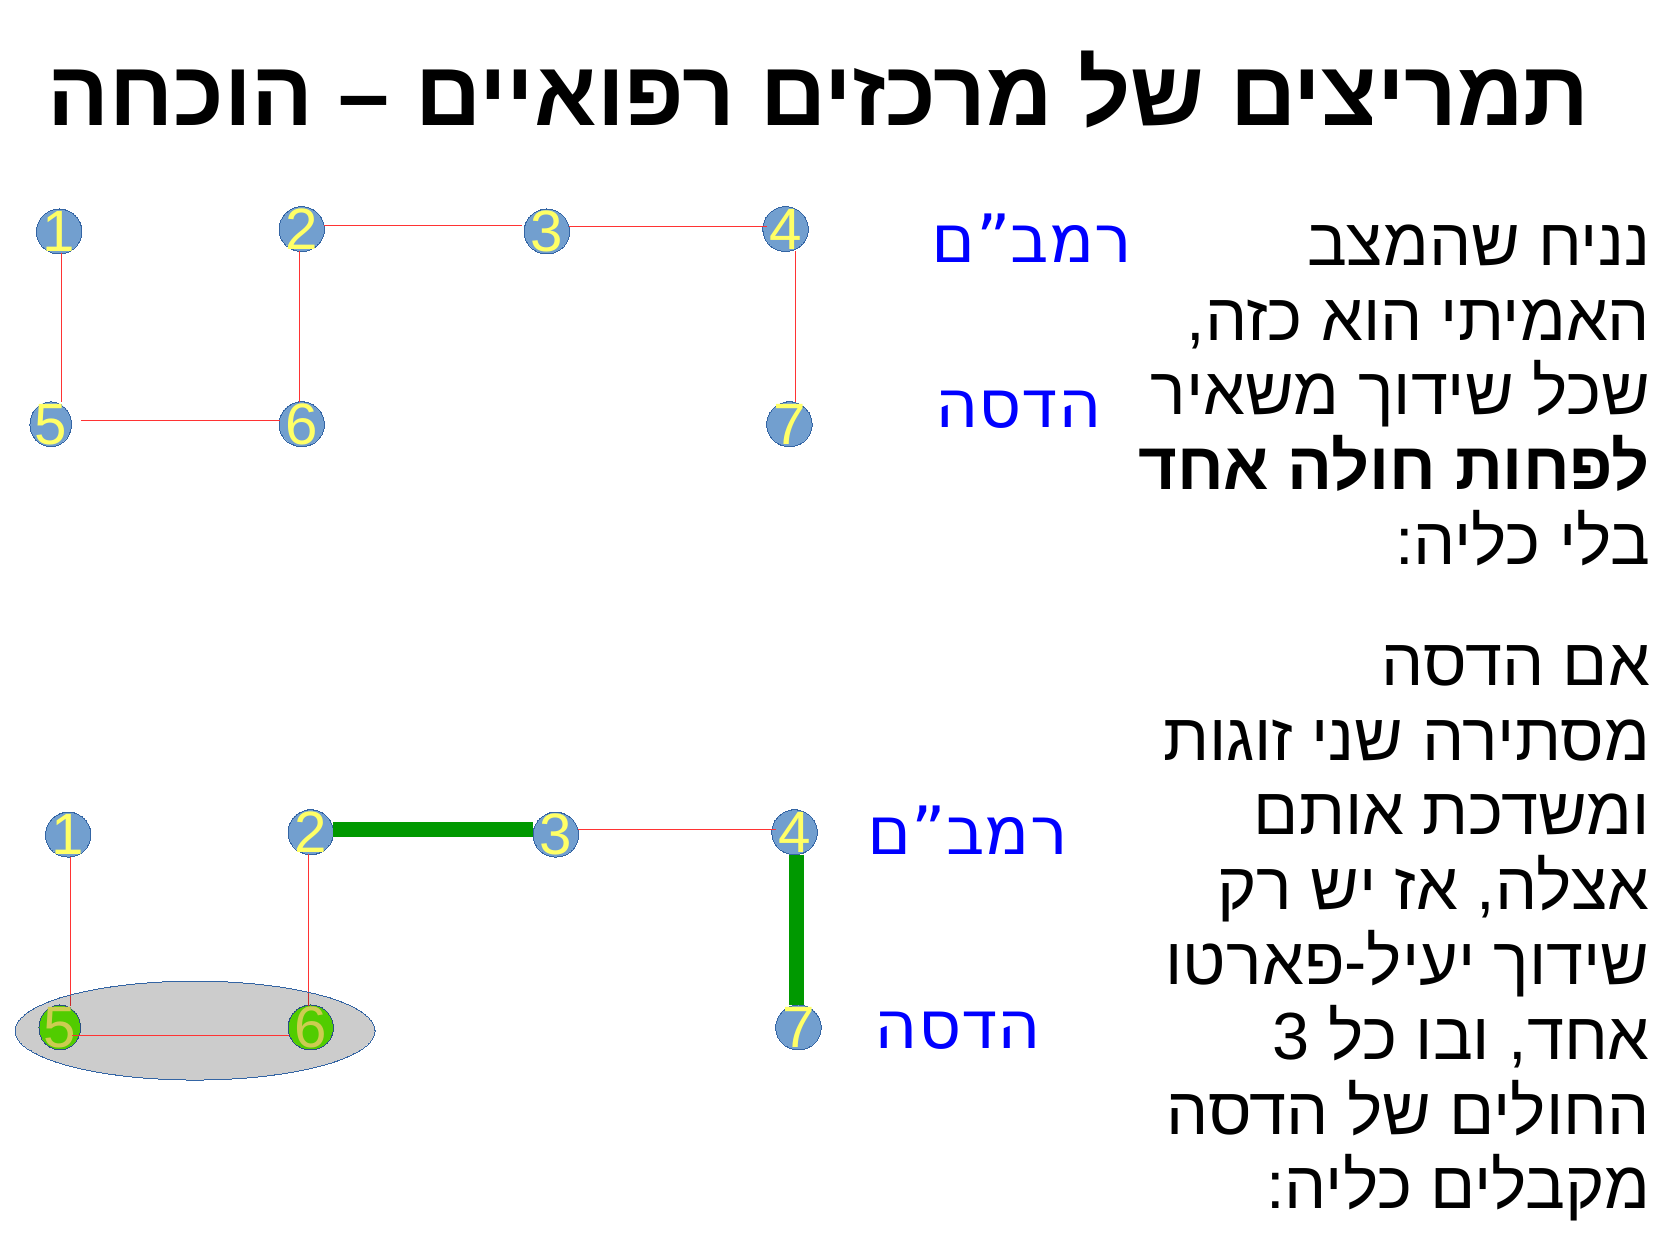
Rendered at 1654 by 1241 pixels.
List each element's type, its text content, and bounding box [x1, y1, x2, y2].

text_box 3 [524, 208, 570, 254]
text_box רמב”ם [917, 193, 1258, 287]
text_box 1 [56, 854, 80, 858]
text_box 2 [288, 809, 333, 851]
text_box 2 [279, 206, 325, 248]
text_box 1 [45, 812, 91, 854]
text_box 5 [29, 405, 72, 447]
text_box הדסה [859, 978, 1198, 1072]
text_box נניח שהמצב האמיתי הוא כזה, שכל שידוך משאיר לפחות חולה אחד בלי כליה: [1121, 197, 1654, 587]
title תמריצים של מרכזים רפואיים – הוכחה [0, 21, 1654, 166]
text_box 7 [775, 1009, 822, 1050]
text_box 3 [533, 812, 579, 858]
text_box רמב”ם [852, 785, 1194, 878]
text_box 1 [36, 208, 82, 250]
text_box [15, 981, 376, 1081]
text_box 7 [766, 406, 813, 447]
text_box 4 [771, 809, 818, 855]
text_box אם הדסה מסתירה שני זוגות ומשדכת אותם אצלה, אז יש רק שידוך יעיל-פארטו אחד, ובו כל 3 החולים של הדסה מקבלים כליה: [1140, 617, 1654, 1231]
text_box הדסה [920, 358, 1121, 452]
text_box 4 [762, 206, 809, 252]
text_box 6 [279, 401, 325, 447]
